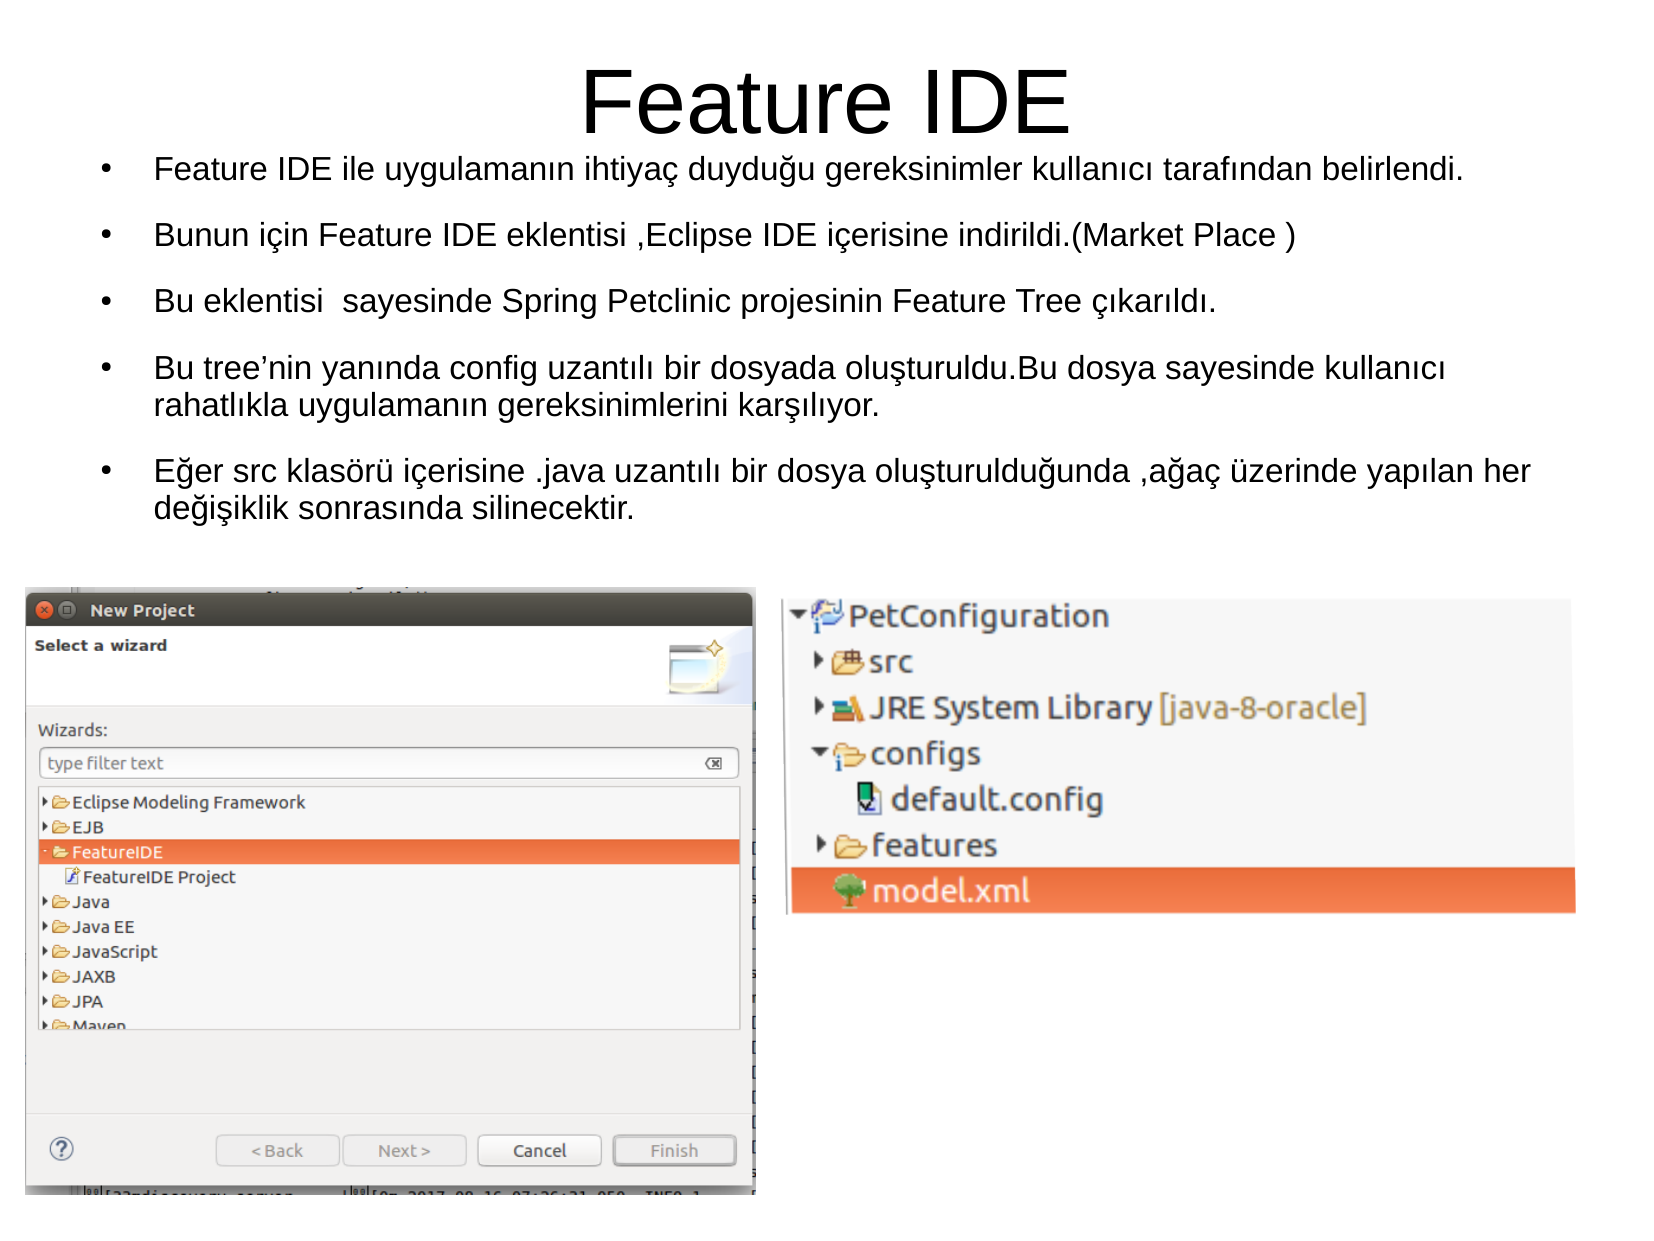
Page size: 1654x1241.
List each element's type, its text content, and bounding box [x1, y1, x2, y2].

picture [25, 587, 756, 1195]
picture [780, 598, 1576, 916]
title Feature IDE [82, 49, 1571, 150]
list Feature IDE ile uygulamanın ihtiyaç duyduğu gereksinimler kullanıcı tarafından belirlendi. Bunun için Feature IDE eklentisi ,Eclipse IDE içerisine indirildi.(Market Place ) Bu eklentisi sayesinde Spring Petclinic projesinin Feature Tree çıkarıldı. Bu tree’nin yanında config uzantılı bir dosyada oluşturuldu.Bu dosya sayesinde kullanıcı rahatlıkla uygulamanın gereksinimlerini karşılıyor. Eğer src klasörü içerisine .java uzantılı bir dosya oluşturulduğunda ,ağaç üzerinde yapılan her değişiklik sonrasında silinecektir. [82, 150, 1571, 1010]
